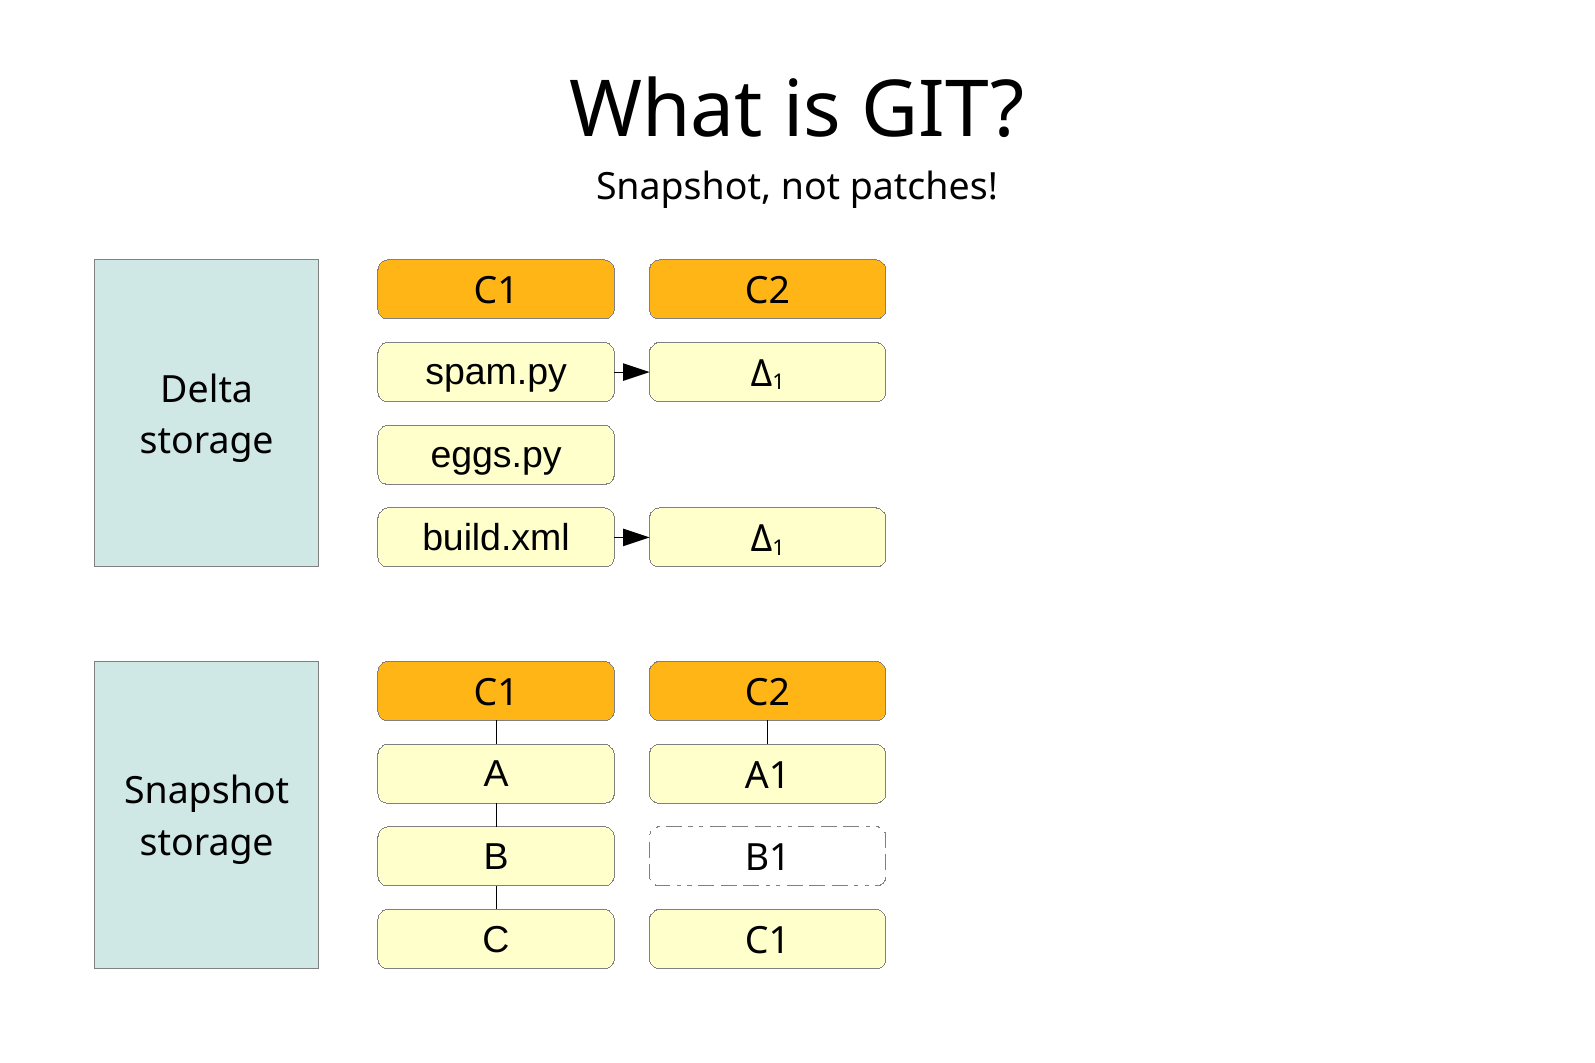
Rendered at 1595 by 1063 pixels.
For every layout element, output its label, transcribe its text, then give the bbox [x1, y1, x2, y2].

text_box build.xml [377, 507, 615, 567]
text_box Δ1 [649, 507, 886, 567]
text_box C [377, 909, 615, 969]
text_box spam.py [377, 342, 615, 402]
text_box A1 [649, 744, 886, 804]
text_box B [377, 826, 615, 886]
text_box Δ1 [649, 342, 886, 402]
title What is GIT? Snapshot, not patches! [79, 42, 1515, 220]
text_box eggs.py [377, 425, 615, 485]
text_box C1 [377, 259, 615, 319]
text_box Delta storage [94, 259, 319, 567]
text_box B1 [649, 826, 886, 886]
text_box Snapshot storage [94, 661, 319, 969]
text_box C2 [649, 259, 886, 319]
text_box A [377, 744, 615, 804]
text_box C2 [649, 661, 886, 721]
text_box C1 [377, 661, 615, 721]
text_box C1 [649, 909, 886, 969]
